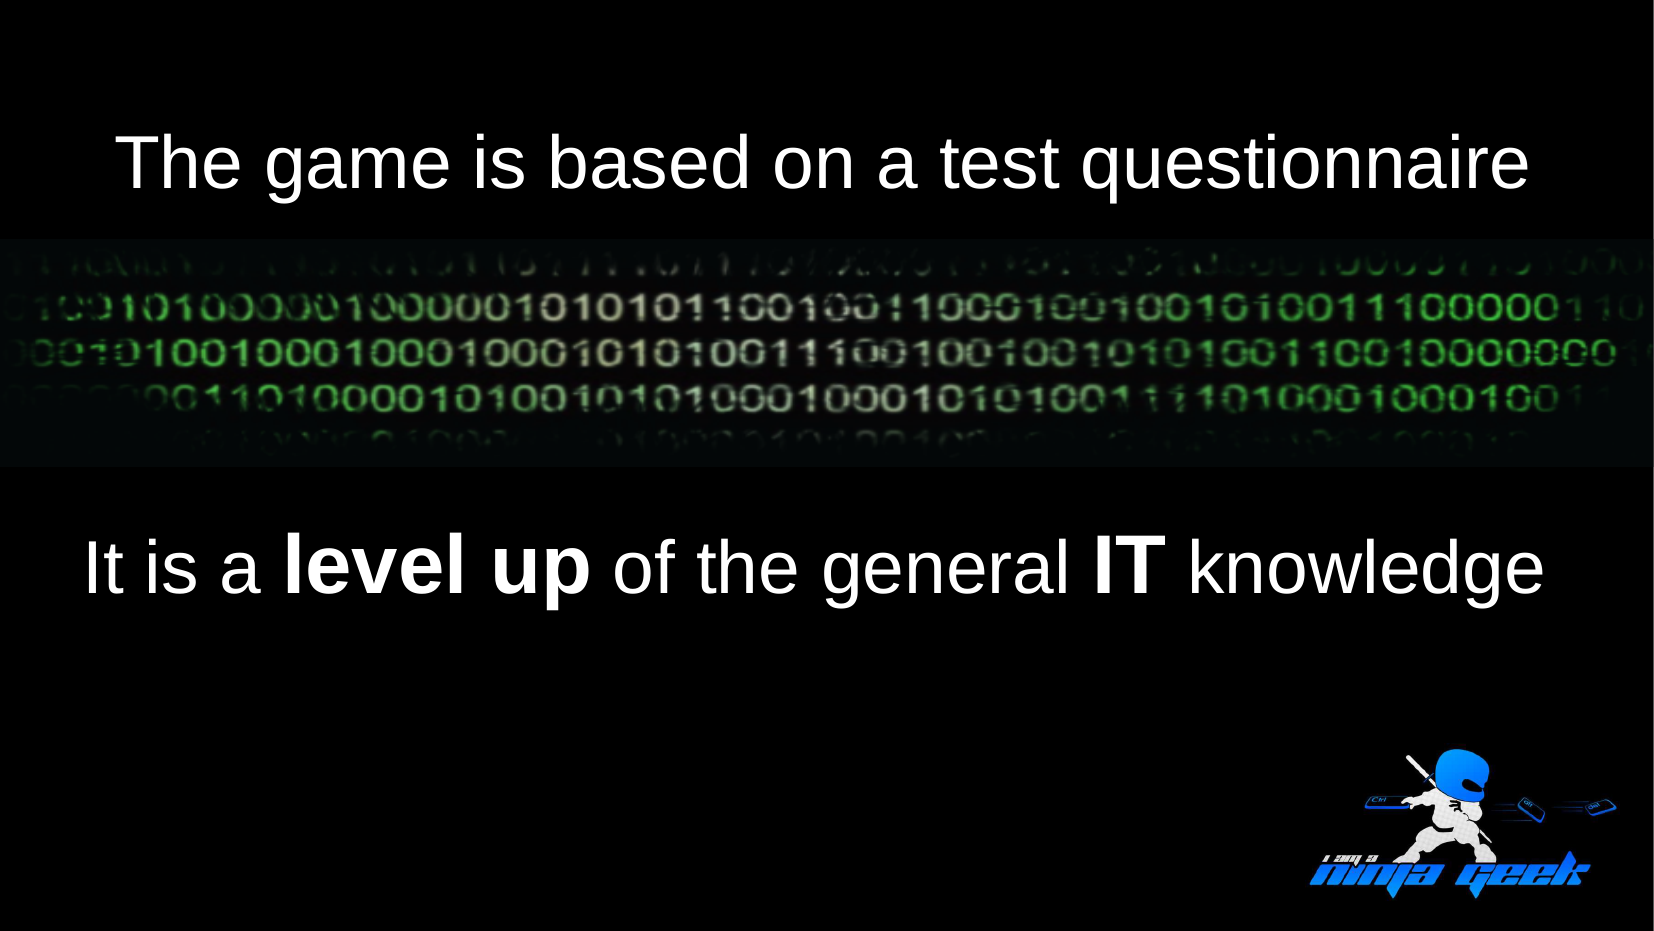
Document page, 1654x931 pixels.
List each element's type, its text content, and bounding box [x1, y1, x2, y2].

picture [0, 0, 1654, 931]
title It is a level up of the general IT knowledge [8, 486, 1644, 643]
title The game is based on a test questionnaire [7, 84, 1654, 239]
